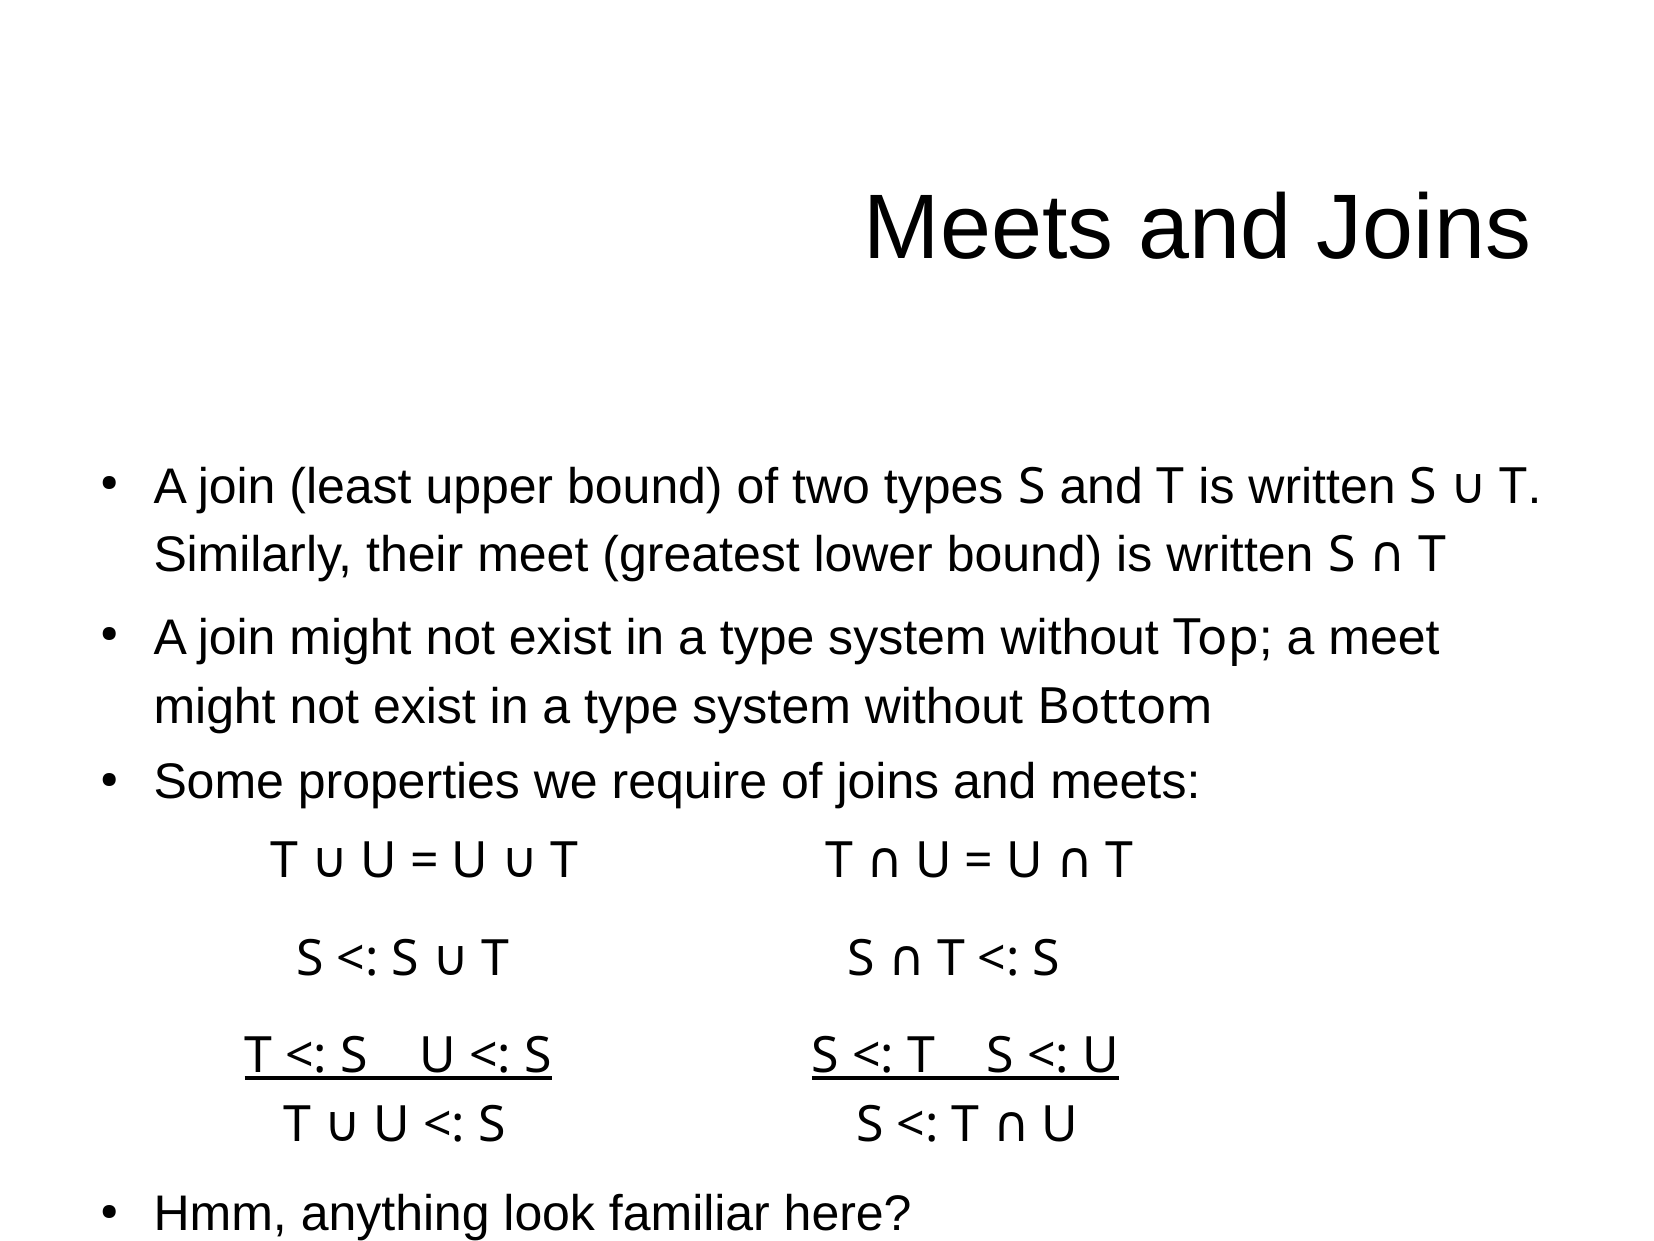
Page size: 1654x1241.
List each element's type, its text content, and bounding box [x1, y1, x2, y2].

title Meets and Joins [825, 122, 1571, 331]
list A join (least upper bound) of two types S and T is written S ∪ T. Similarly, their meet (greatest lower bound) is written S ∩ T A join might not exist in a type system without Top; a meet might not exist in a type system without Bottom Some properties we require of joins and meets: T ∪ U = U ∪ T T ∩ U = U ∩ T S <: S ∪ T S ∩ T <: S T <: S U <: S S <: T S <: U T ∪ U <: S S <: T ∩ U Hmm, anything look familiar here? [82, 450, 1571, 1201]
